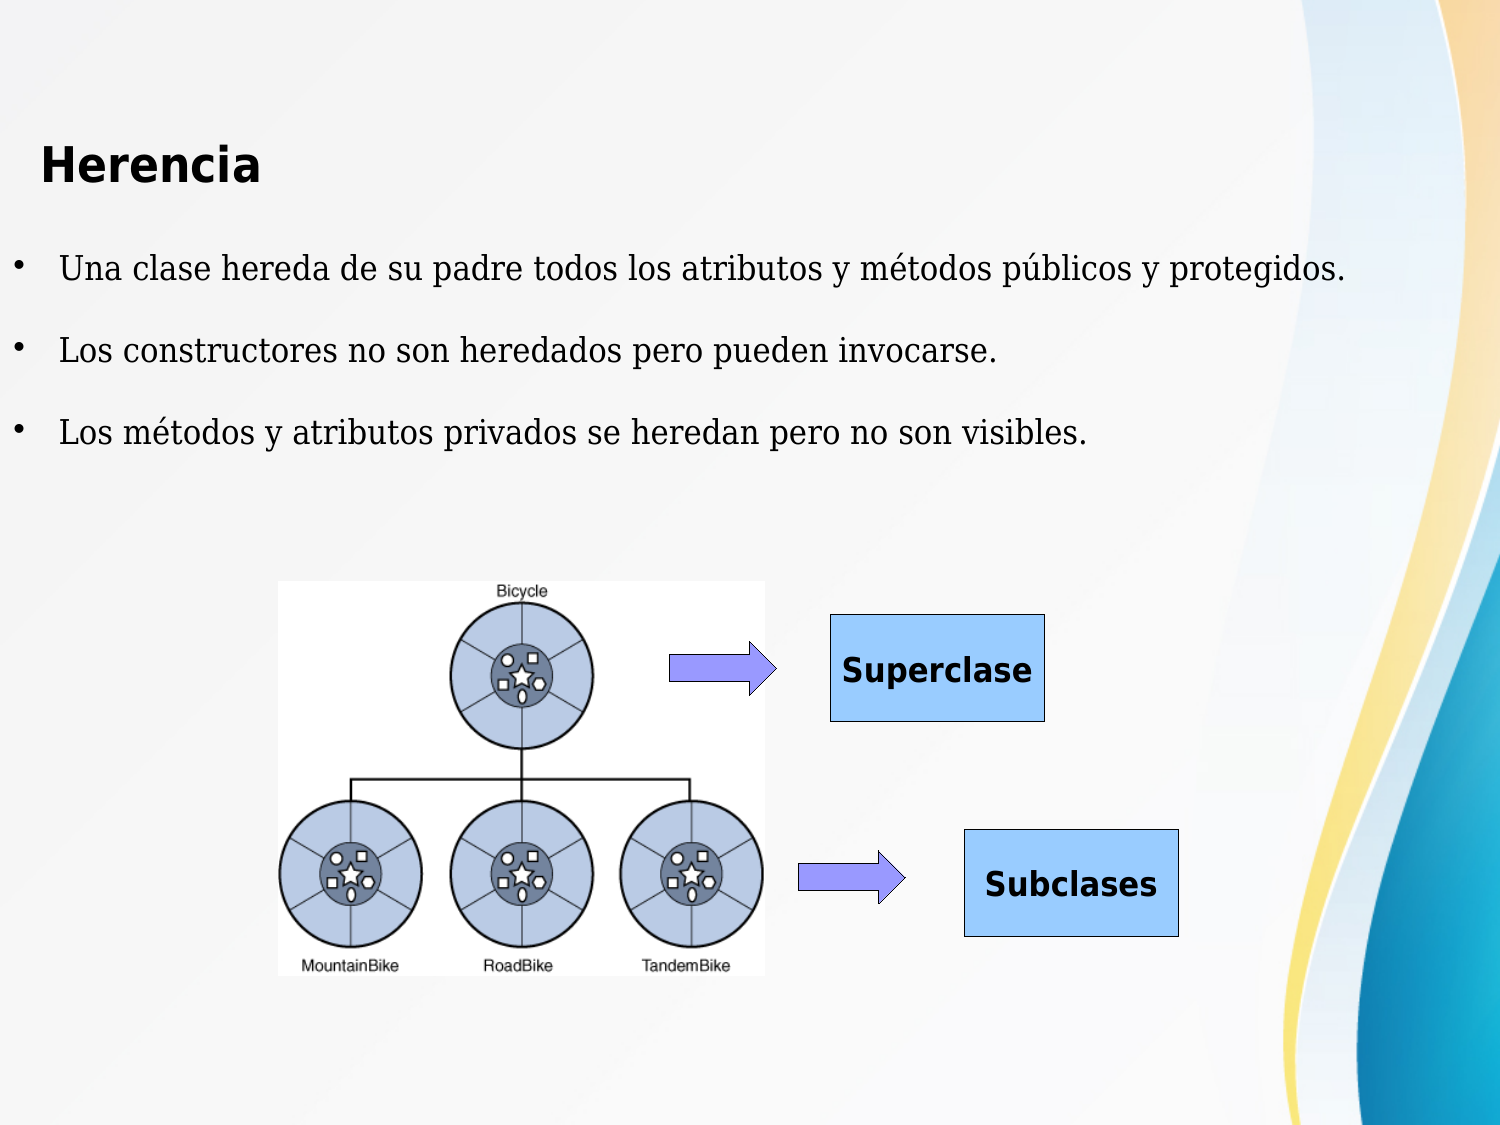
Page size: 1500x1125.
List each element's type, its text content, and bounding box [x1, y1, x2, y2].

picture [0, 0, 1500, 239]
text_box Superclase [830, 614, 1045, 722]
text_box Herencia [27, 126, 1474, 197]
text_box [798, 850, 906, 904]
text_box Una clase hereda de su padre todos los atributos y métodos públicos y protegidos. Los constructores no son heredados pero pueden invocarse. Los métodos y atributos privados se heredan pero no son visibles. [0, 239, 1500, 570]
text_box Subclases [964, 829, 1179, 937]
text_box [669, 641, 777, 696]
picture [0, 570, 1500, 1125]
